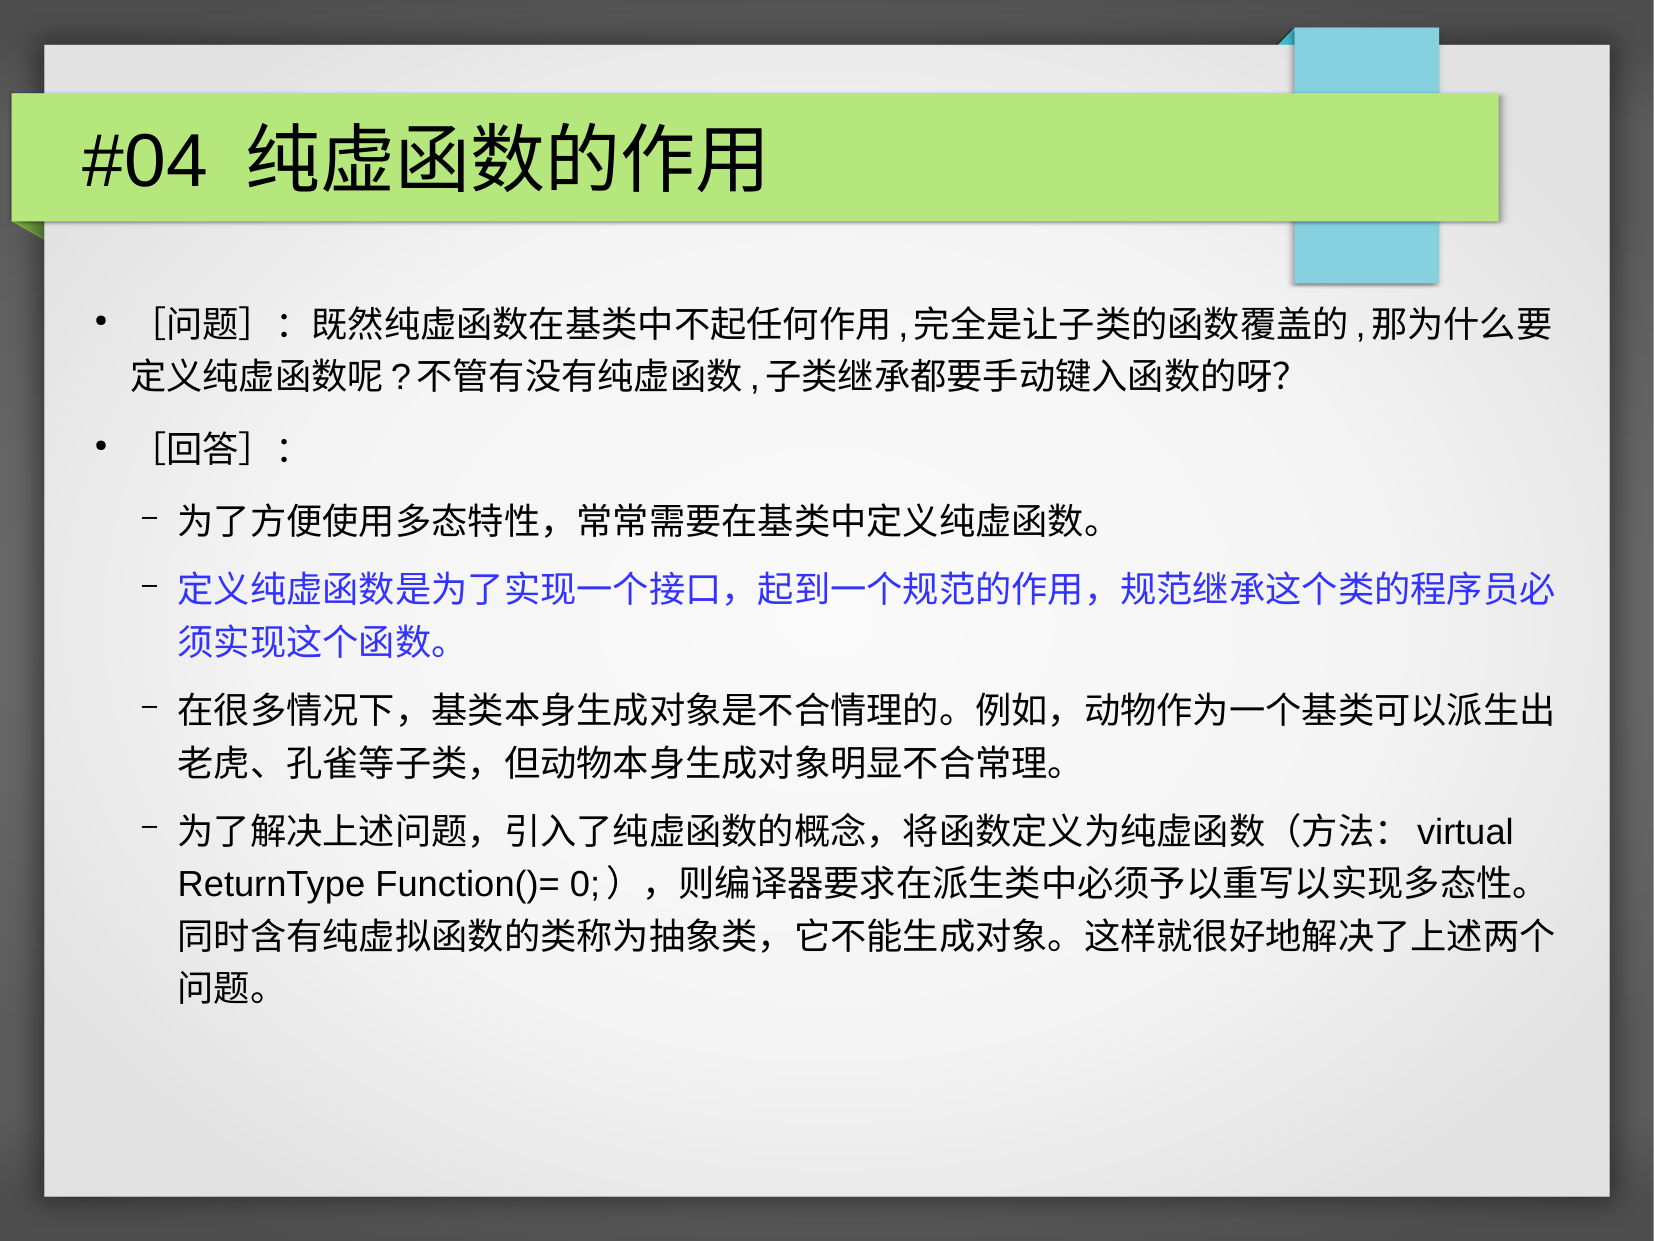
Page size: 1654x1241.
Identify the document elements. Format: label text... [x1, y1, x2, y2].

list ［问题］：既然纯虚函数在基类中不起任何作用,完全是让子类的函数覆盖的,那为什么要定义纯虚函数呢?不管有没有纯虚函数,子类继承都要手动键入函数的呀？ ［回答］： 为了方便使用多态特性，常常需要在基类中定义纯虚函数。 定义纯虚函数是为了实现一个接口，起到一个规范的作用，规范继承这个类的程序员必须实现这个函数。 在很多情况下，基类本身生成对象是不合情理的。例如，动物作为一个基类可以派生出老虎、孔雀等子类，但动物本身生成对象明显不合常理。 为了解决上述问题，引入了纯虚函数的概念，将函数定义为纯虚函数（方法：virtual ReturnType Function()= 0;），则编译器要求在派生类中必须予以重写以实现多态性。同时含有纯虚拟函数的类称为抽象类，它不能生成对象。这样就很好地解决了上述两个问题。 [82, 295, 1571, 1015]
title #04 纯虚函数的作用 [82, 94, 1264, 213]
picture [0, 0, 1654, 1241]
